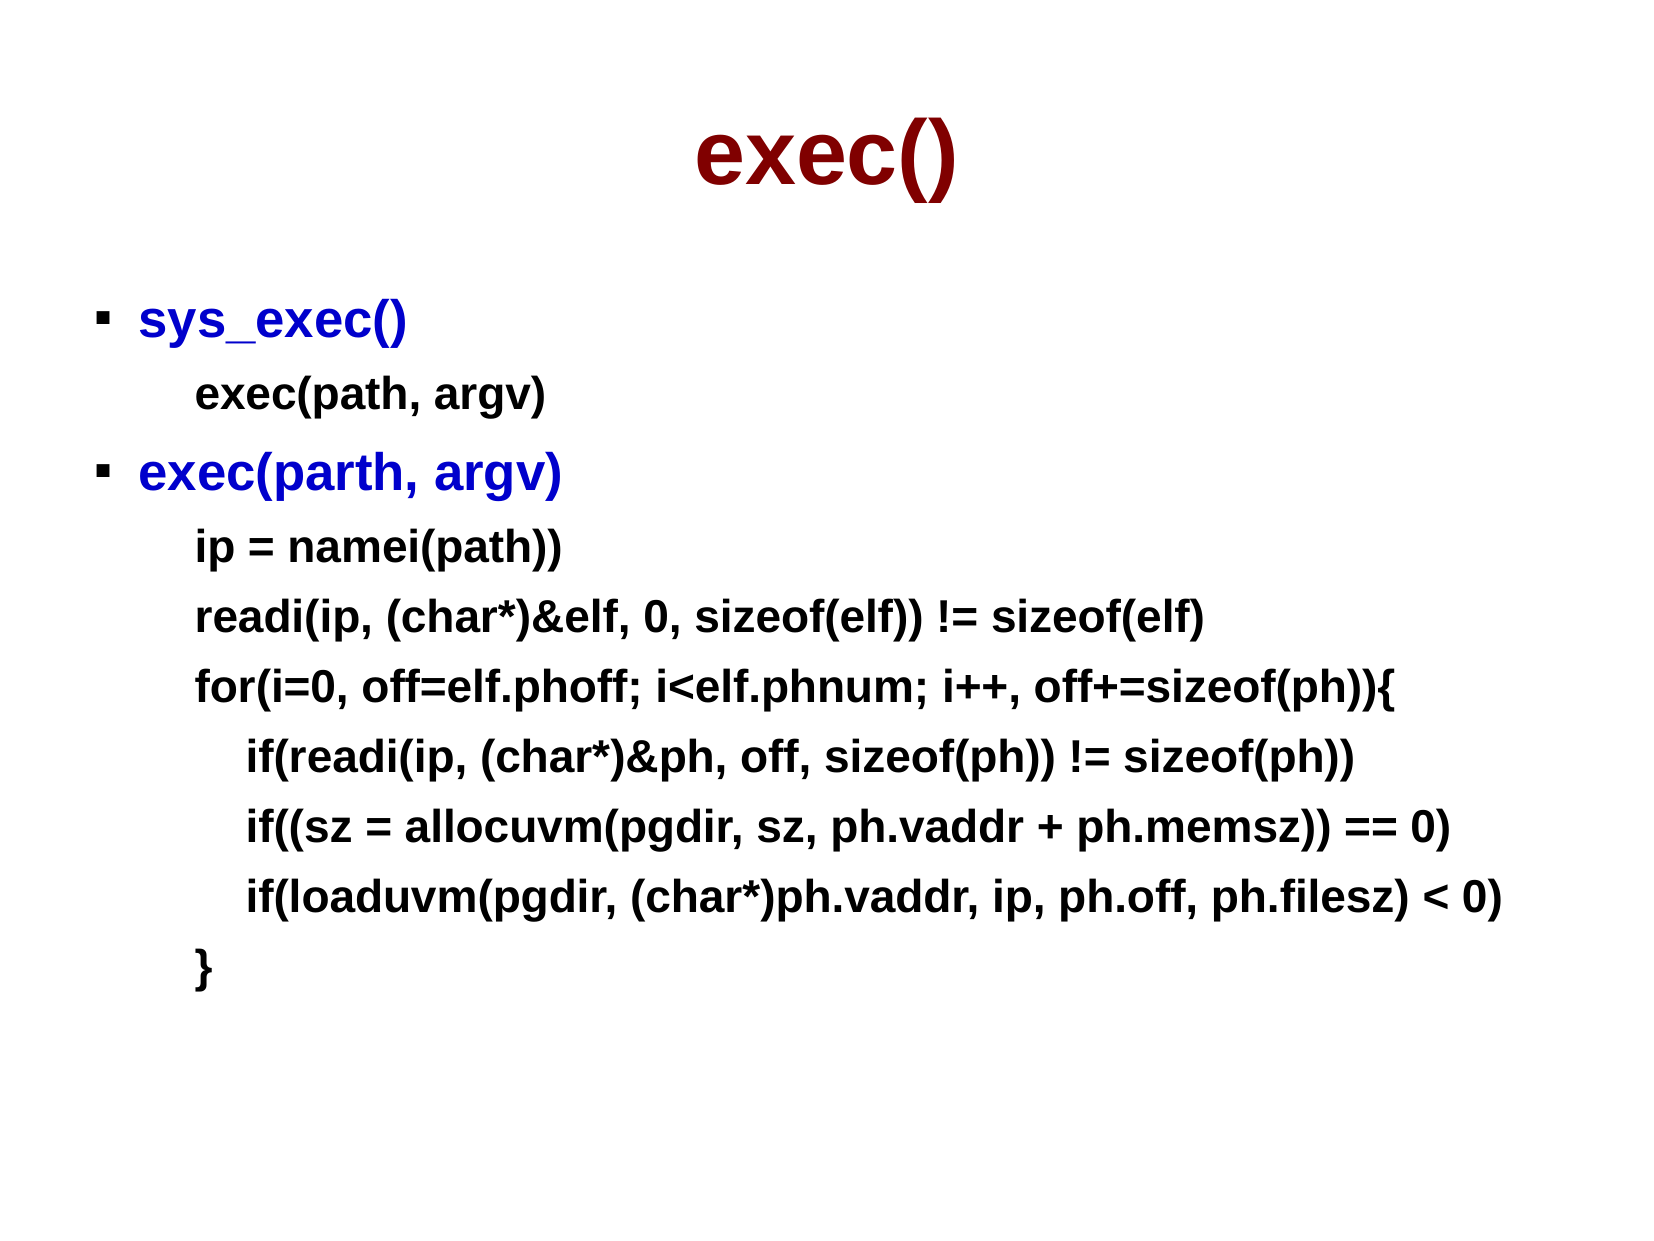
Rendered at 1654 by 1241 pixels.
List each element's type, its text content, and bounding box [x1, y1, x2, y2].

title exec() [82, 49, 1571, 257]
list sys_exec() exec(path, argv) exec(parth, argv) ip = namei(path)) readi(ip, (char*)&elf, 0, sizeof(elf)) != sizeof(elf) for(i=0, off=elf.phoff; i<elf.phnum; i++, off+=sizeof(ph)){ if(readi(ip, (char*)&ph, off, sizeof(ph)) != sizeof(ph)) if((sz = allocuvm(pgdir, sz, ph.vaddr + ph.memsz)) == 0) if(loaduvm(pgdir, (char*)ph.vaddr, ip, ph.off, ph.filesz) < 0) } [82, 290, 1571, 1010]
